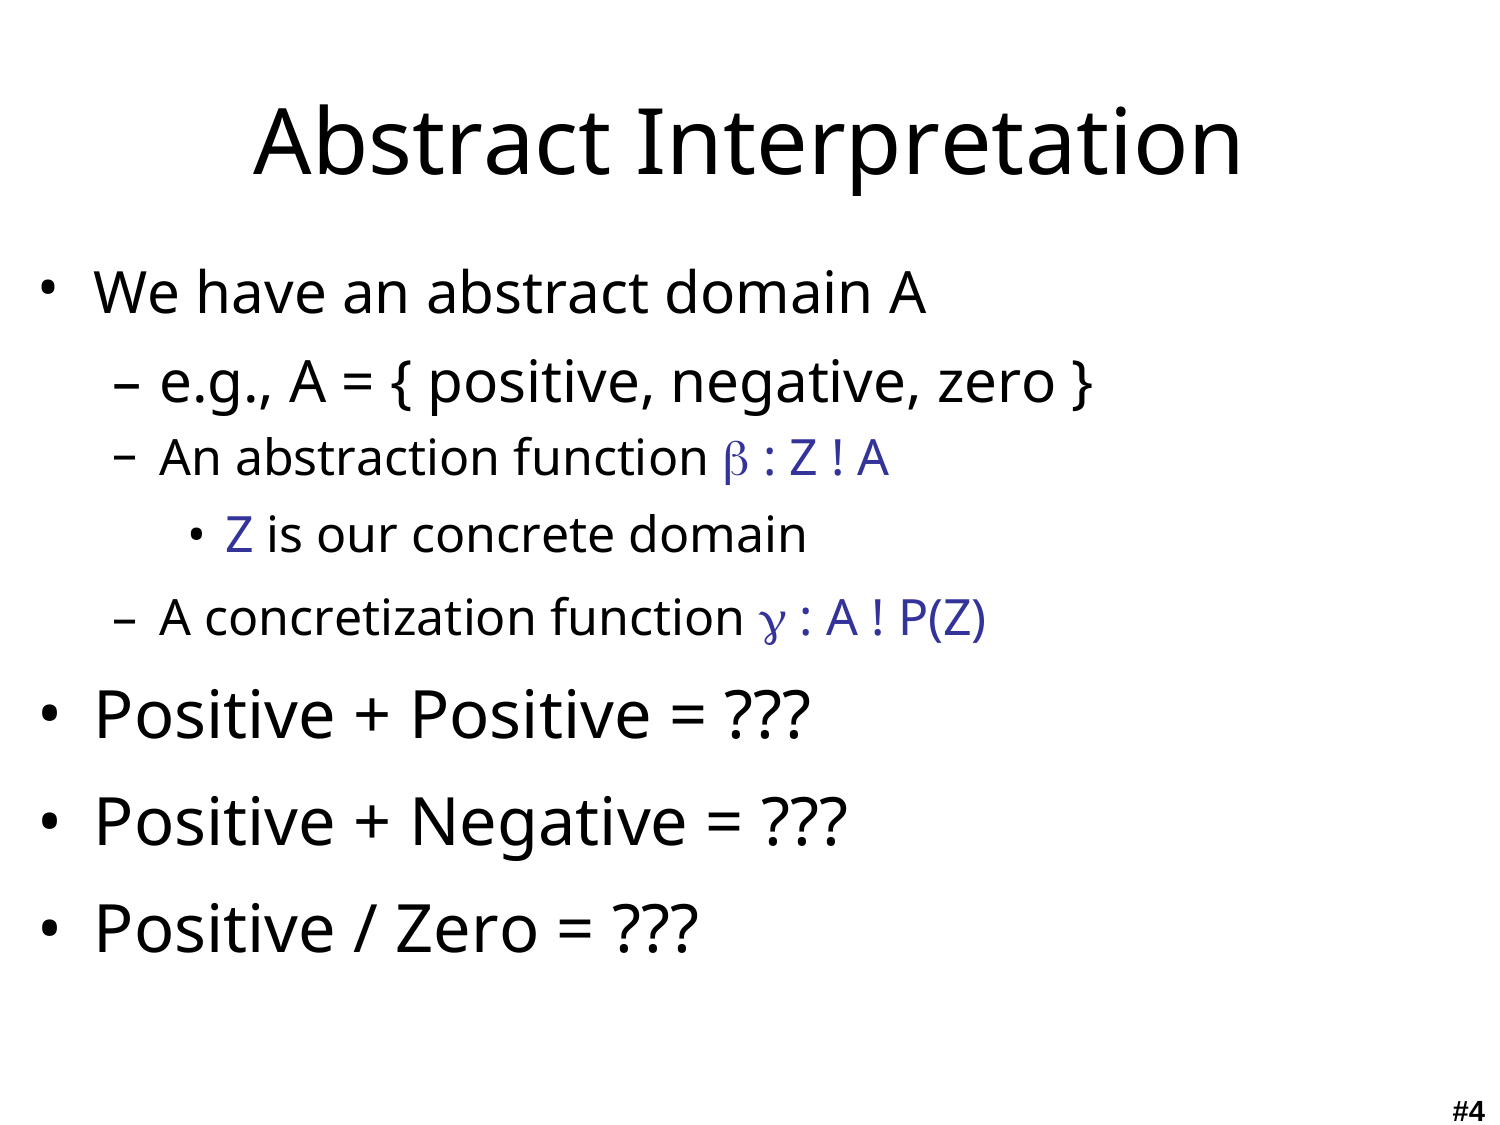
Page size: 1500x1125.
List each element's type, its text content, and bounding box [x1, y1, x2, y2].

title Abstract Interpretation [24, 45, 1476, 233]
list We have an abstract domain A e.g., A = { positive, negative, zero } An abstraction function  : Z ! A Z is our concrete domain A concretization function  : A ! P(Z) Positive + Positive = ??? Positive + Negative = ??? Positive / Zero = ??? [37, 262, 1488, 1086]
